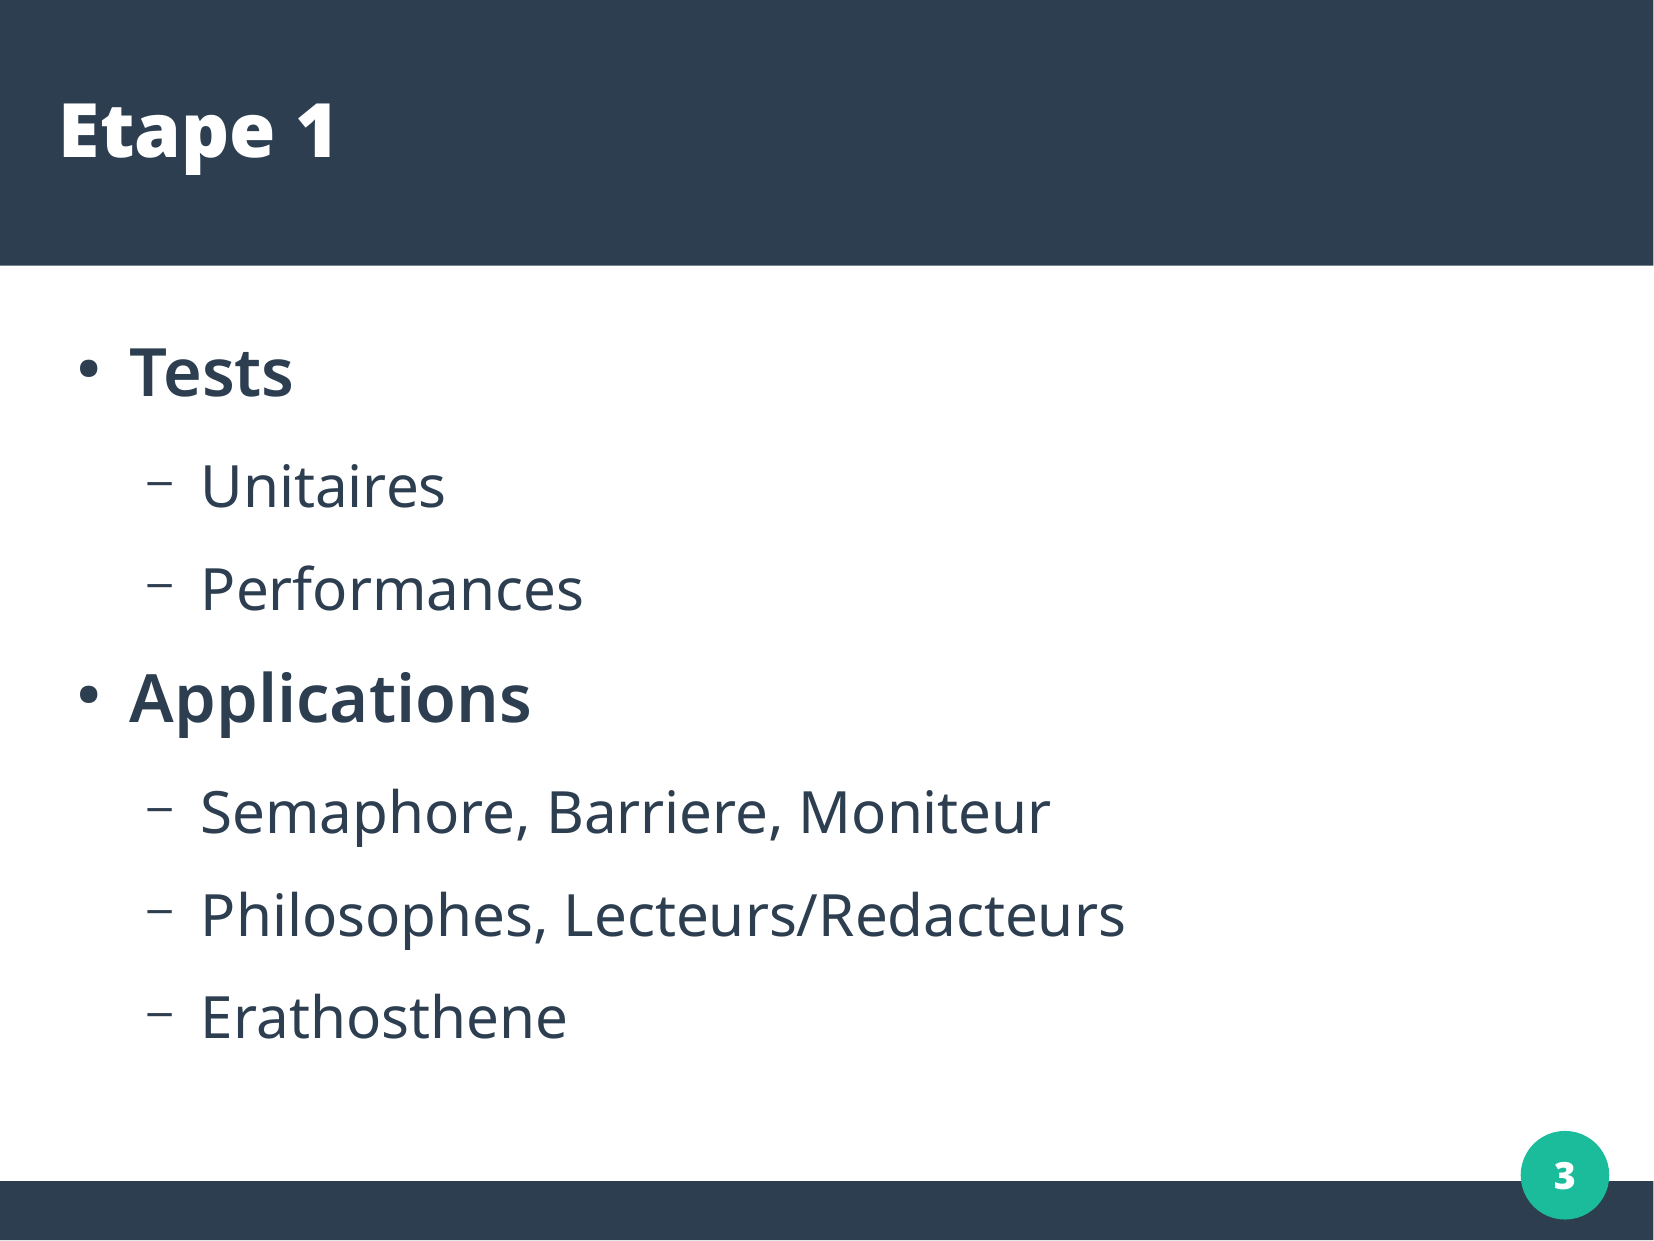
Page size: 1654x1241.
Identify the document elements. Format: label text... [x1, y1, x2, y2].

title Etape 1 [59, 49, 1595, 207]
list Tests Unitaires Performances Applications Semaphore, Barriere, Moniteur Philosophes, Lecteurs/Redacteurs Erathosthene [59, 324, 1595, 1152]
